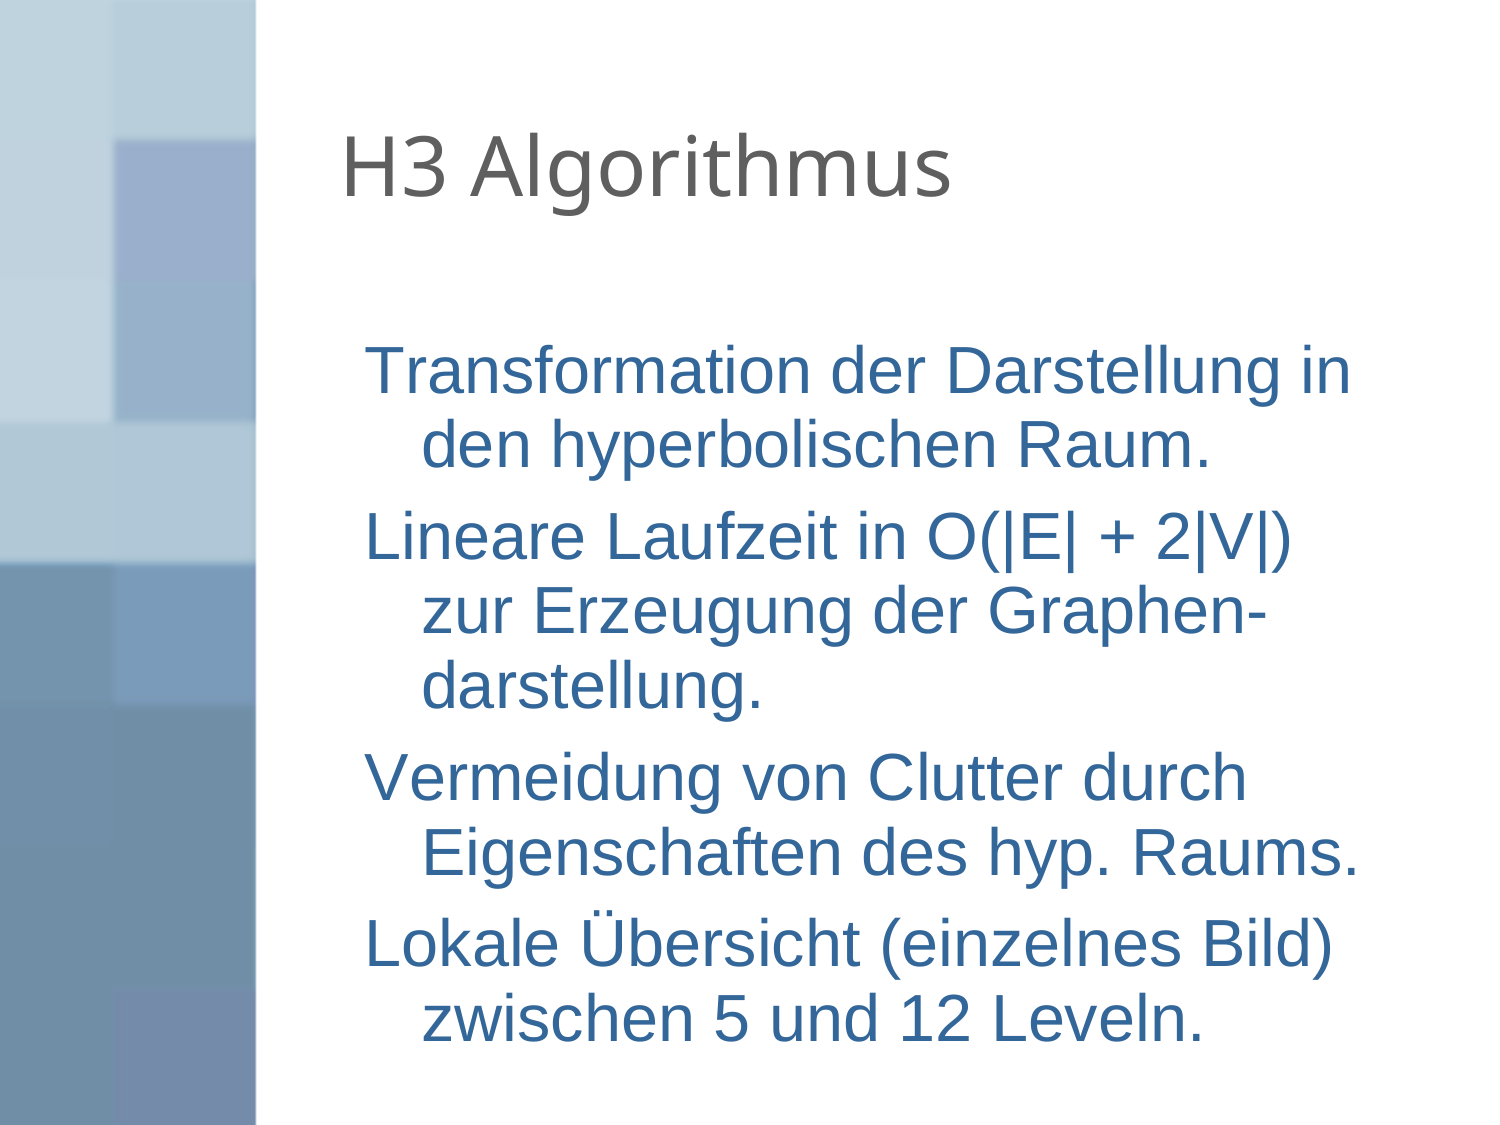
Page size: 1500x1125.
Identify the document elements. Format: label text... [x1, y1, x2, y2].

list Transformation der Darstellung in den hyperbolischen Raum. Lineare Laufzeit in O(|E| + 2|V|) zur Erzeugung der Graphen-darstellung. Vermeidung von Clutter durch Eigenschaften des hyp. Raums. Lokale Übersicht (einzelnes Bild) zwischen 5 und 12 Leveln. [350, 324, 1401, 1125]
picture [0, 0, 1500, 1125]
title H3 Algorithmus [324, 49, 1401, 288]
